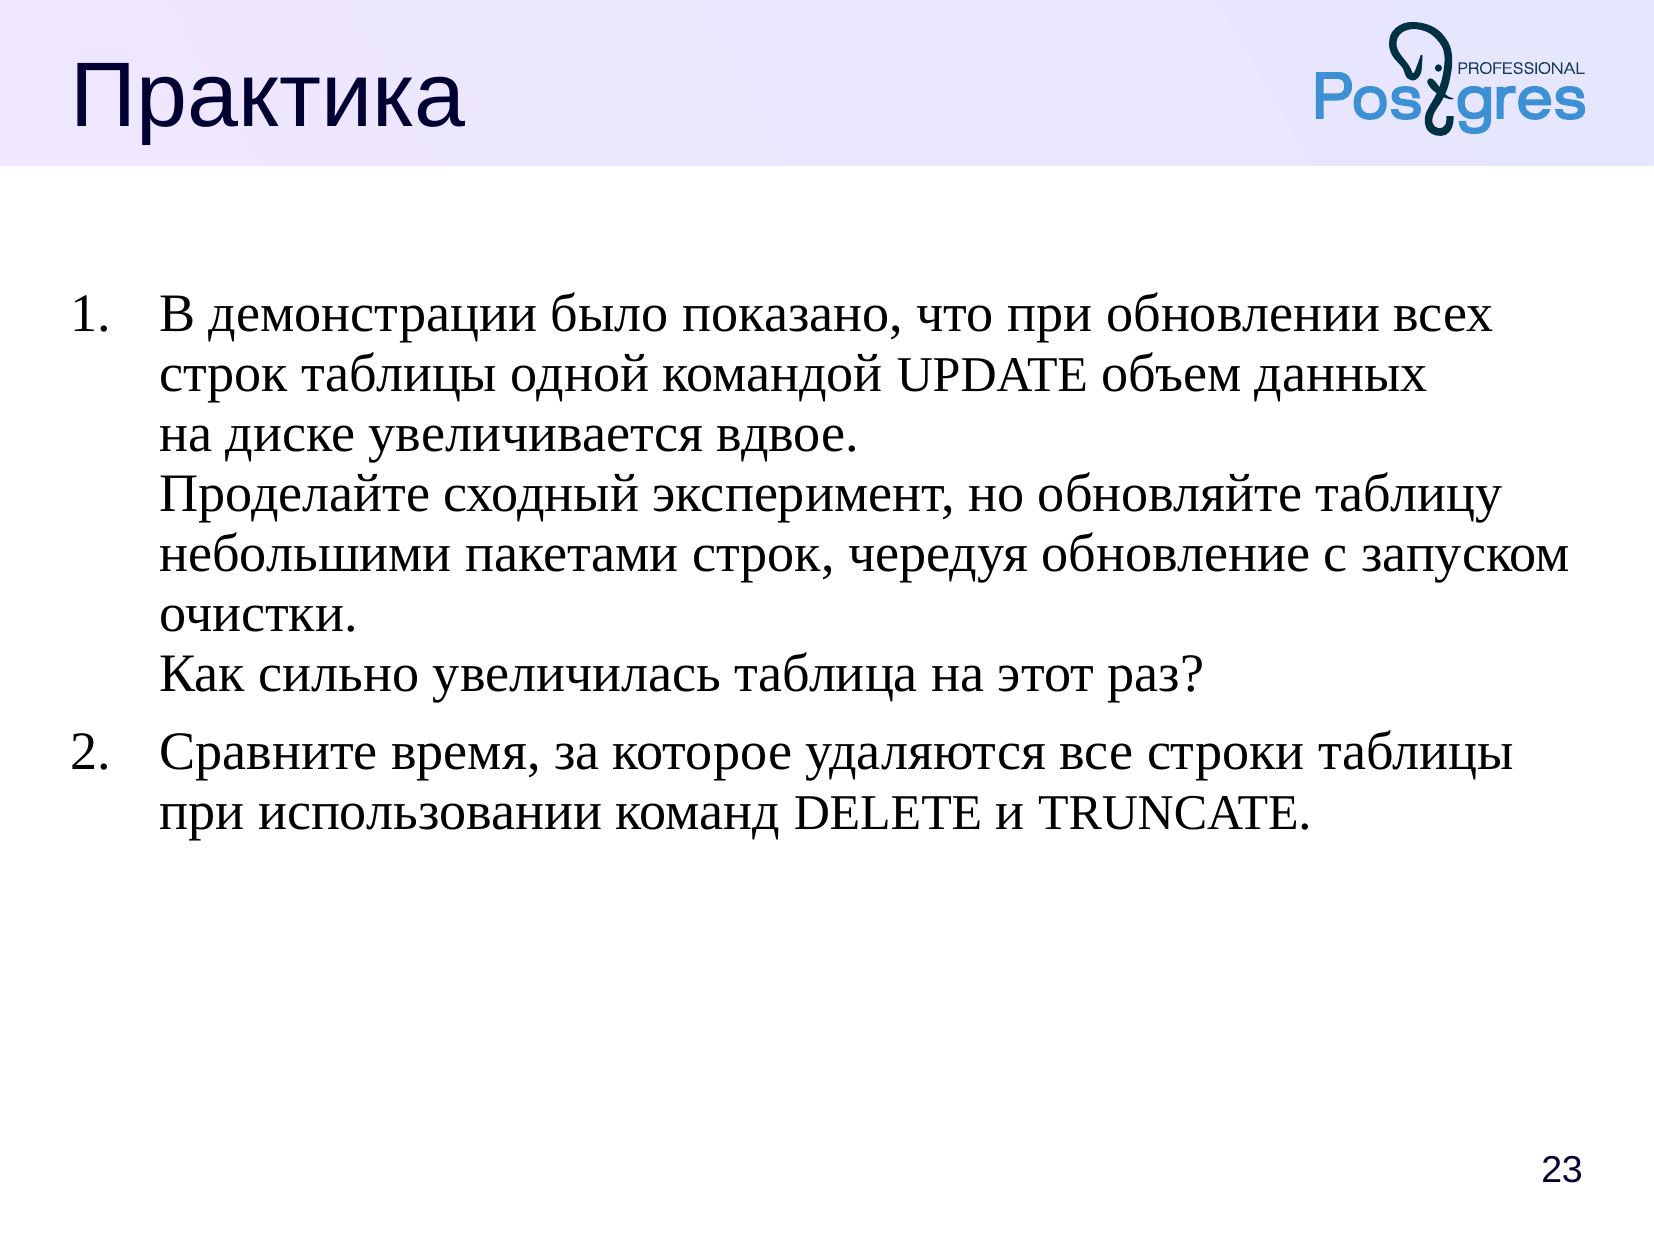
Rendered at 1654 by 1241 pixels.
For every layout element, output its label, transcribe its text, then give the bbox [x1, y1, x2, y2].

list В демонстрации было показано, что при обновлении всех строк таблицы одной командой UPDATE объем данных на диске увеличивается вдвое. Проделайте сходный эксперимент, но обновляйте таблицу небольшими пакетами строк, чередуя обновление с запуском очистки. Как сильно увеличилась таблица на этот раз? Сравните время, за которое удаляются все строки таблицы при использовании команд DELETE и TRUNCATE. [70, 283, 1583, 1134]
title Практика [70, 43, 1241, 147]
